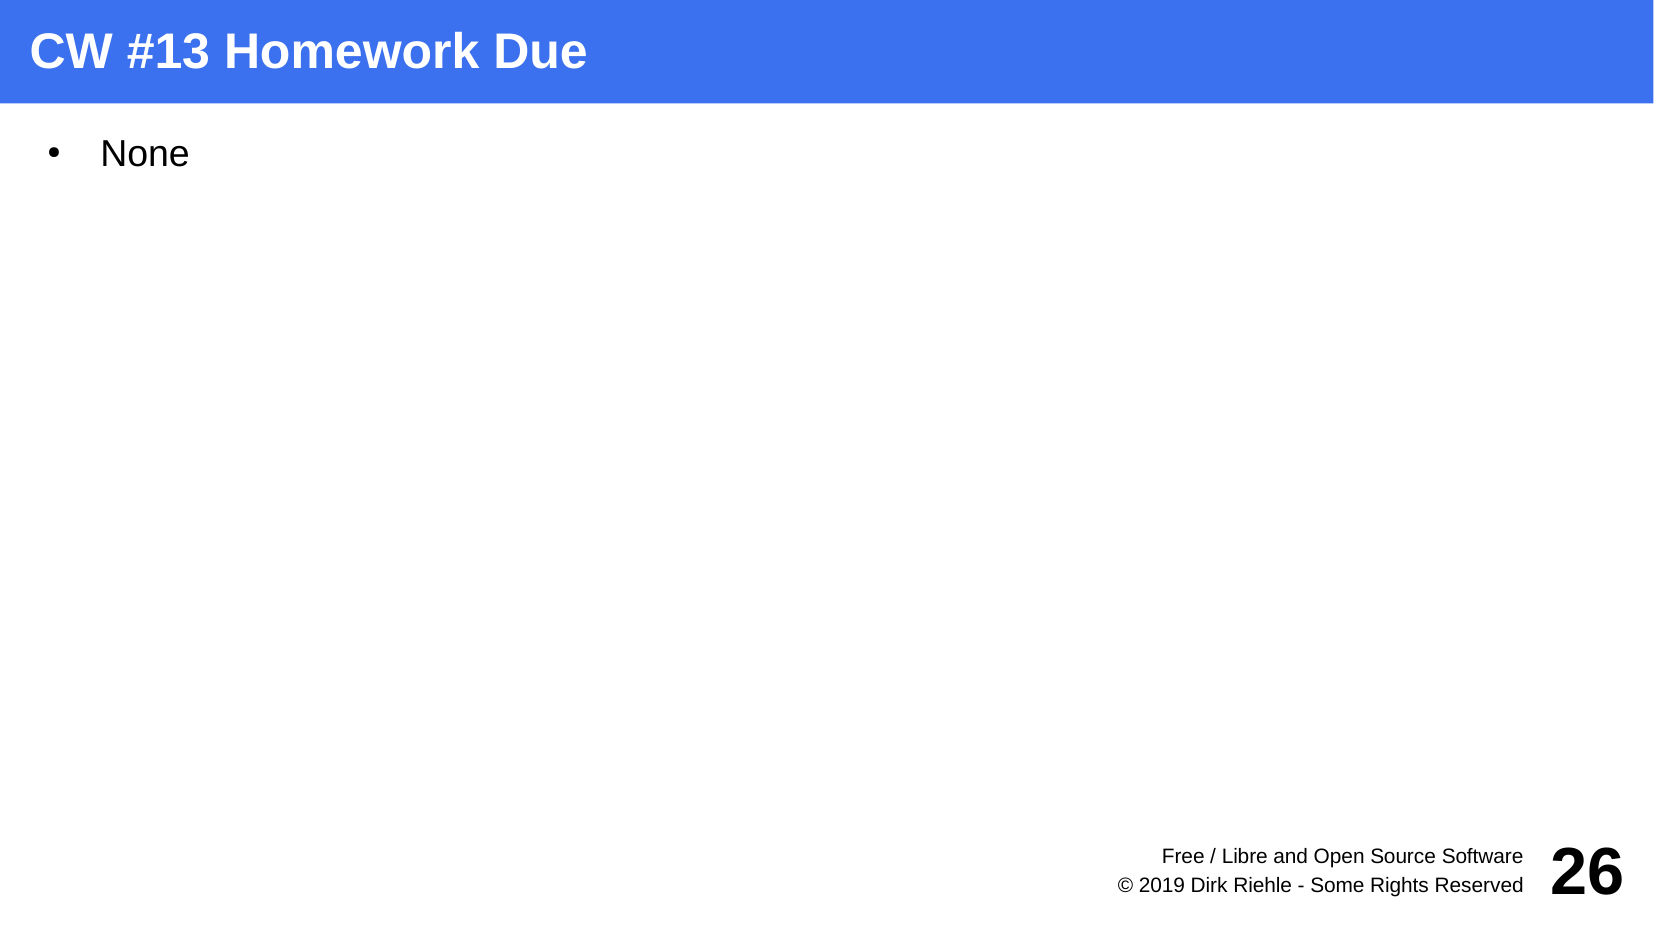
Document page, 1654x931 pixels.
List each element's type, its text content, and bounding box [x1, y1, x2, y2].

list None [29, 132, 1625, 813]
title CW #13 Homework Due [0, 0, 1654, 104]
